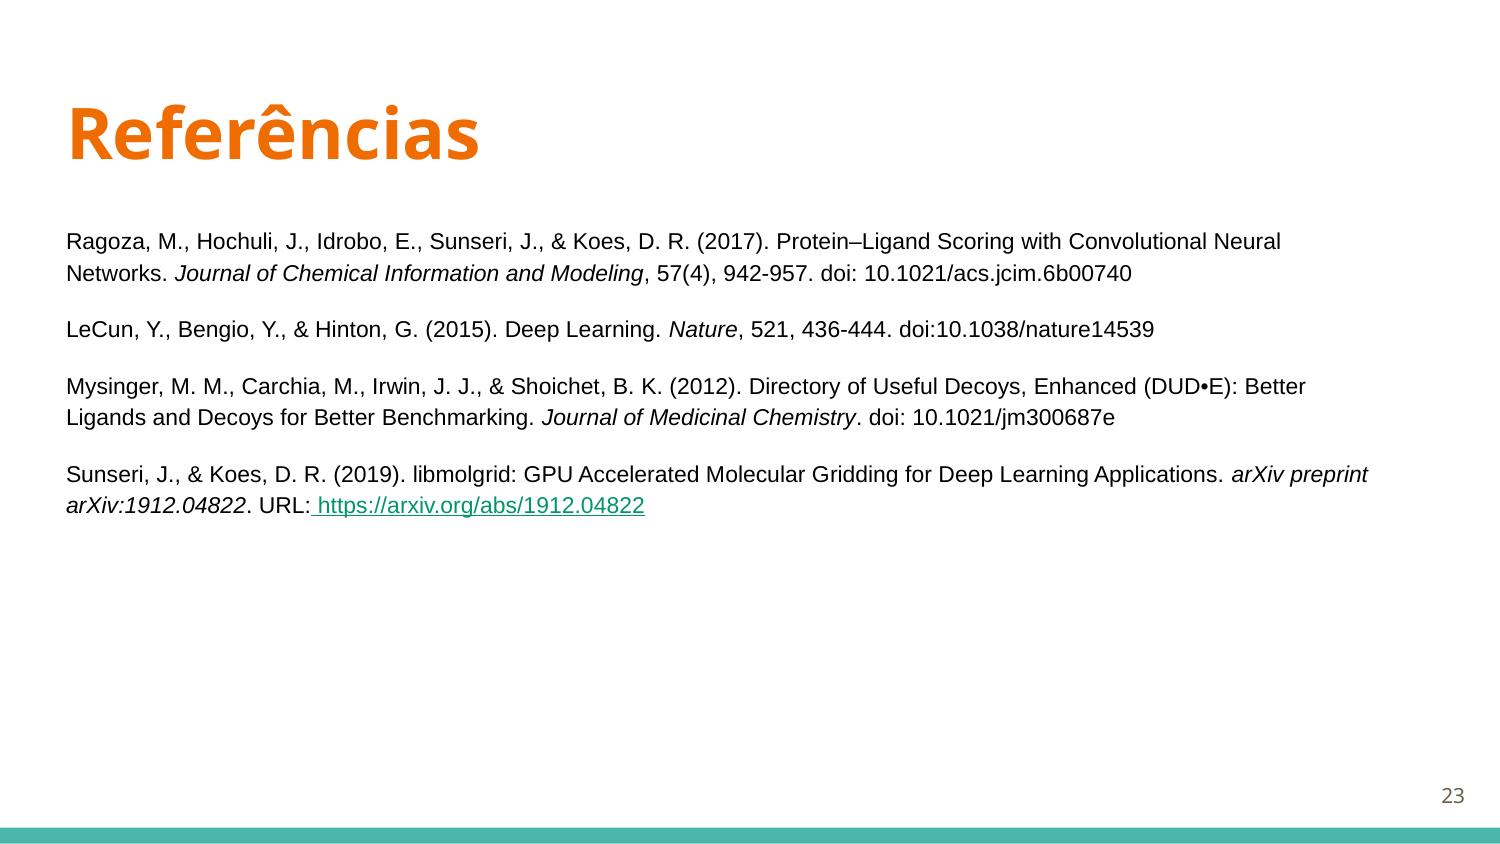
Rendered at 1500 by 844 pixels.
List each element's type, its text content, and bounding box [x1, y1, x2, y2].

title Referências [51, 72, 1449, 189]
list Ragoza, M., Hochuli, J., Idrobo, E., Sunseri, J., & Koes, D. R. (2017). Protein–Ligand Scoring with Convolutional Neural Networks. Journal of Chemical Information and Modeling, 57(4), 942-957. doi: 10.1021/acs.jcim.6b00740 LeCun, Y., Bengio, Y., & Hinton, G. (2015). Deep Learning. Nature, 521, 436-444. doi:10.1038/nature14539 Mysinger, M. M., Carchia, M., Irwin, J. J., & Shoichet, B. K. (2012). Directory of Useful Decoys, Enhanced (DUD•E): Better Ligands and Decoys for Better Benchmarking. Journal of Medicinal Chemistry. doi: 10.1021/jm300687e Sunseri, J., & Koes, D. R. (2019). libmolgrid: GPU Accelerated Molecular Gridding for Deep Learning Applications. arXiv preprint arXiv:1912.04822. URL: https://arxiv.org/abs/1912.04822 [51, 207, 1390, 765]
slide_number <number> [1389, 764, 1480, 830]
